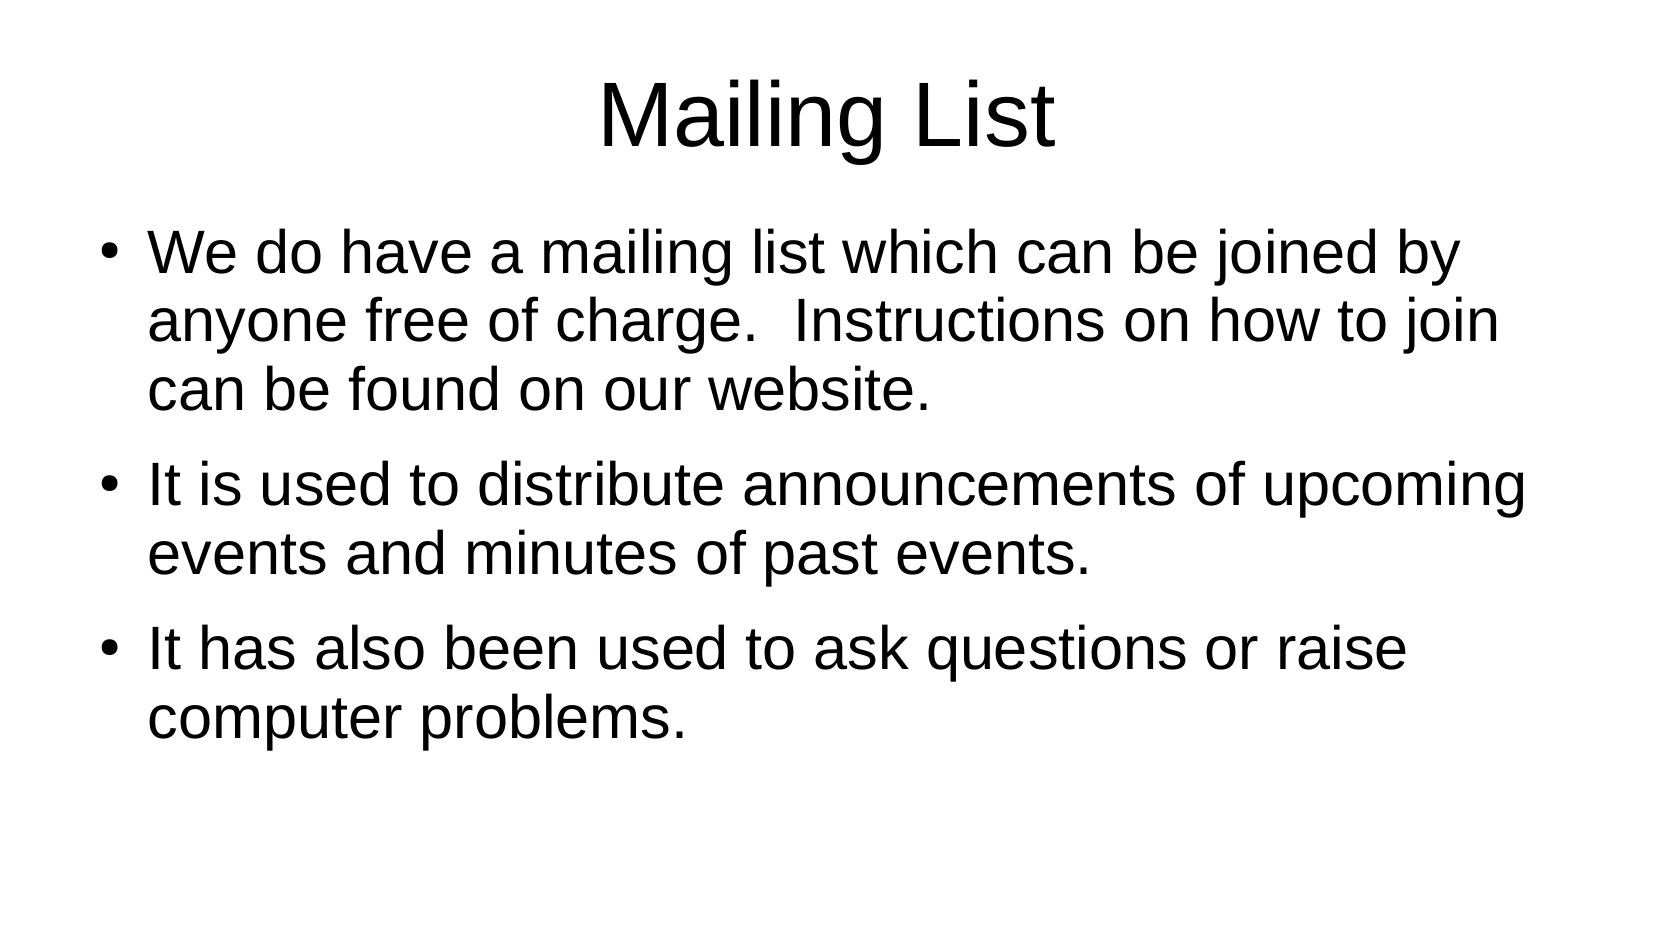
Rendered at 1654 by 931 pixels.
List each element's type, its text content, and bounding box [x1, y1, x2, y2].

title Mailing List [82, 37, 1571, 193]
list We do have a mailing list which can be joined by anyone free of charge. Instructions on how to join can be found on our website. It is used to distribute announcements of upcoming events and minutes of past events. It has also been used to ask questions or raise computer problems. [82, 217, 1571, 758]
